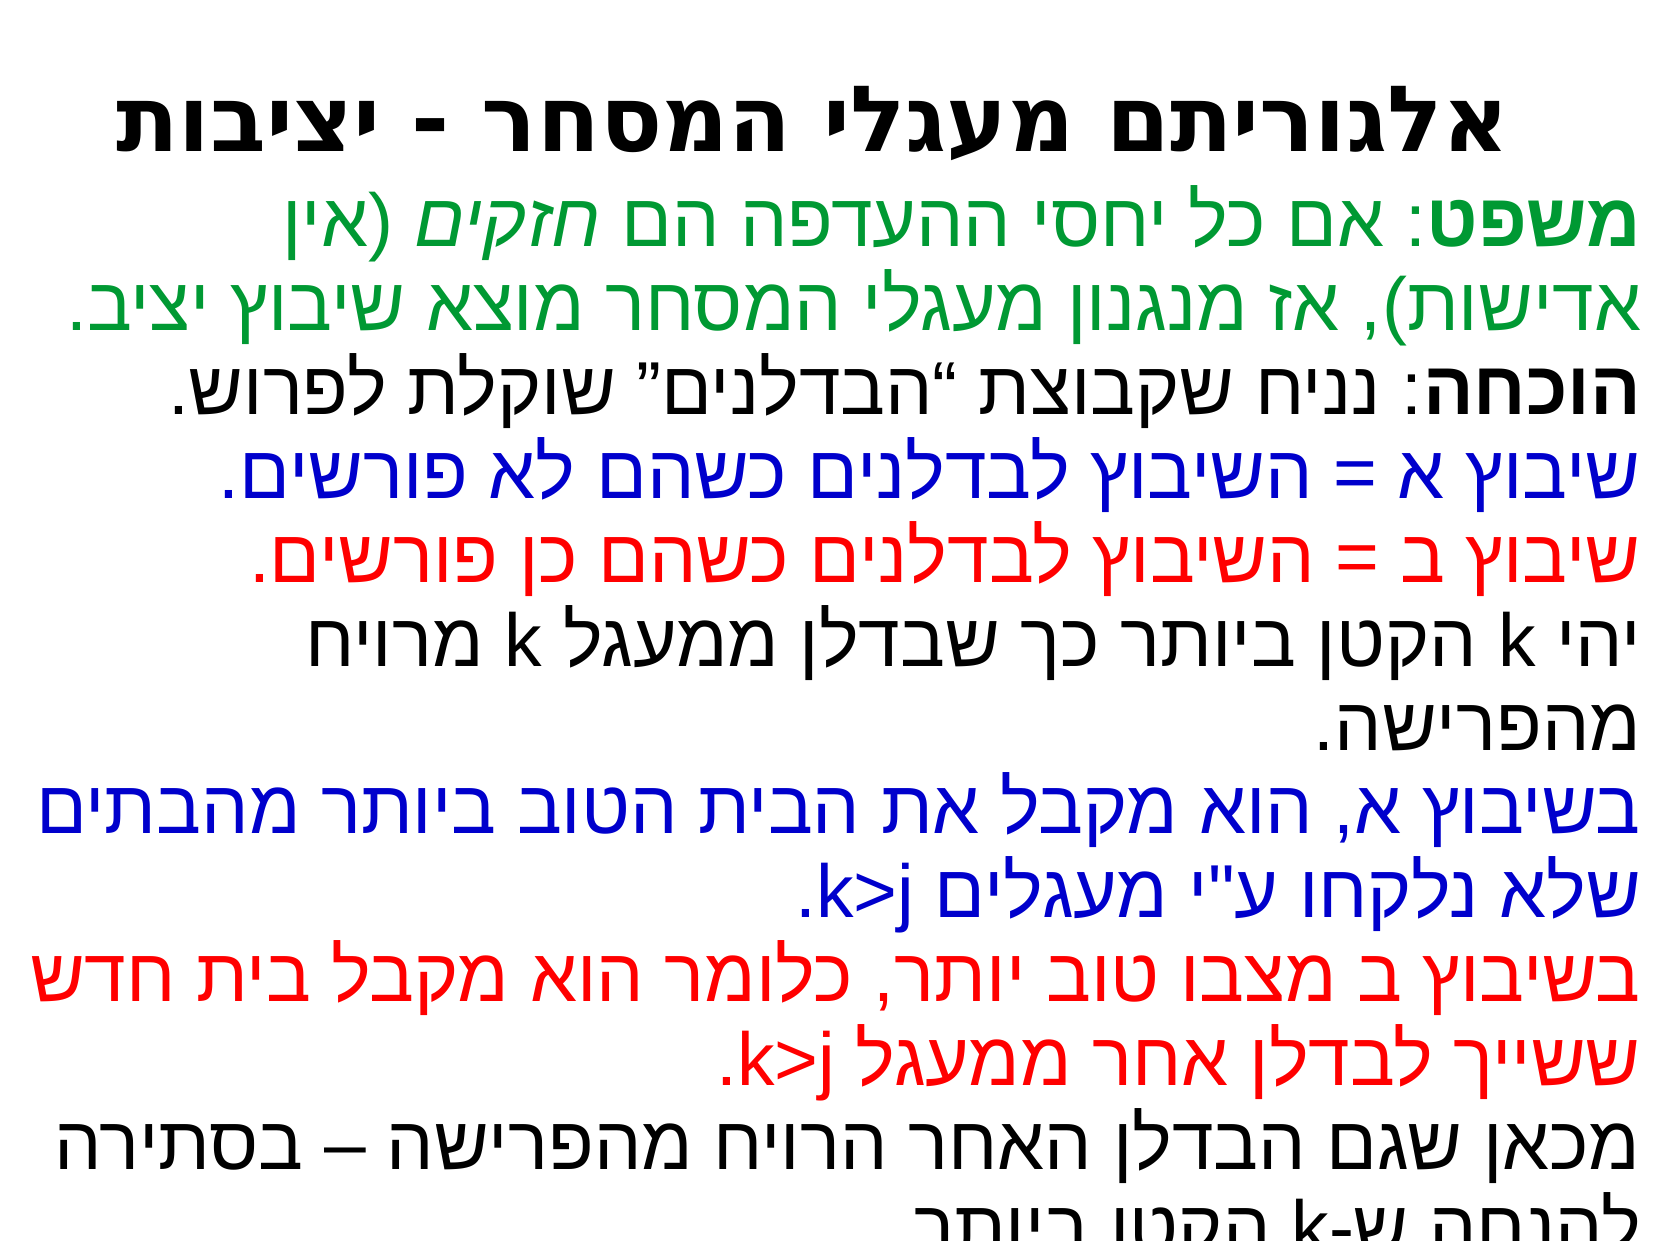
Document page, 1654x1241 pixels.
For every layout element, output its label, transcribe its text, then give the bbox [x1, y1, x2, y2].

text_box משפט: אם כל יחסי ההעדפה הם חזקים (אין אדישות), אז מנגנון מעגלי המסחר מוצא שיבוץ יציב. הוכחה: נניח שקבוצת “הבדלנים” שוקלת לפרוש. שיבוץ א = השיבוץ לבדלנים כשהם לא פורשים. שיבוץ ב = השיבוץ לבדלנים כשהם כן פורשים. יהי k הקטן ביותר כך שבדלן ממעגל k מרויח מהפרישה. בשיבוץ א, הוא מקבל את הבית הטוב ביותר מהבתים שלא נלקחו ע"י מעגלים k>j. בשיבוץ ב מצבו טוב יותר, כלומר הוא מקבל בית חדש ששייך לבדלן אחר ממעגל k>j. מכאן שגם הבדלן האחר הרויח מהפרישה – בסתירה להנחה ש-k הקטן ביותר. [2, 170, 1654, 1194]
title אלגוריתם מעגלי המסחר - יציבות [97, 45, 1531, 170]
